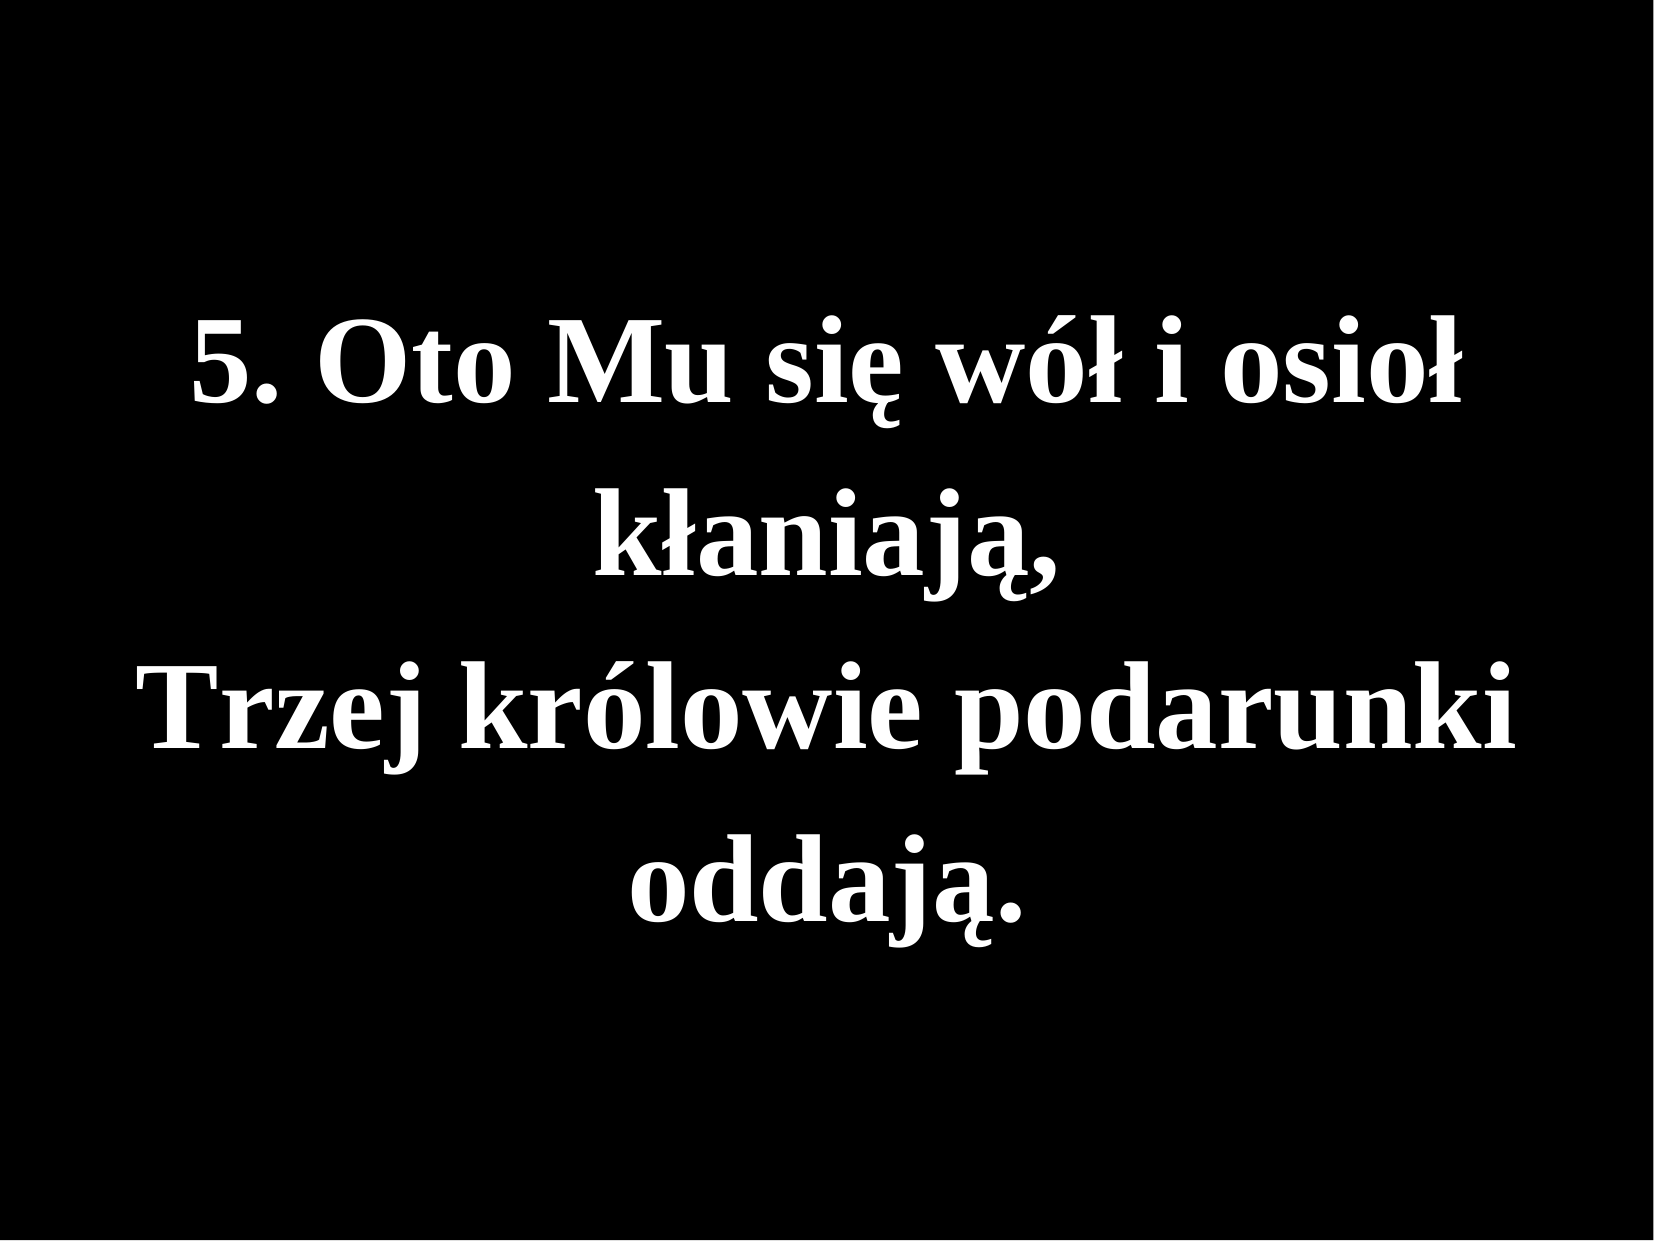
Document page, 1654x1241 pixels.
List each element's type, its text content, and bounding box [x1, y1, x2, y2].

title 5. Oto Mu się wół i osioł ppp kłaniają, ppp Trzej królowie podarunki ppp oddają. [0, 0, 1654, 1241]
